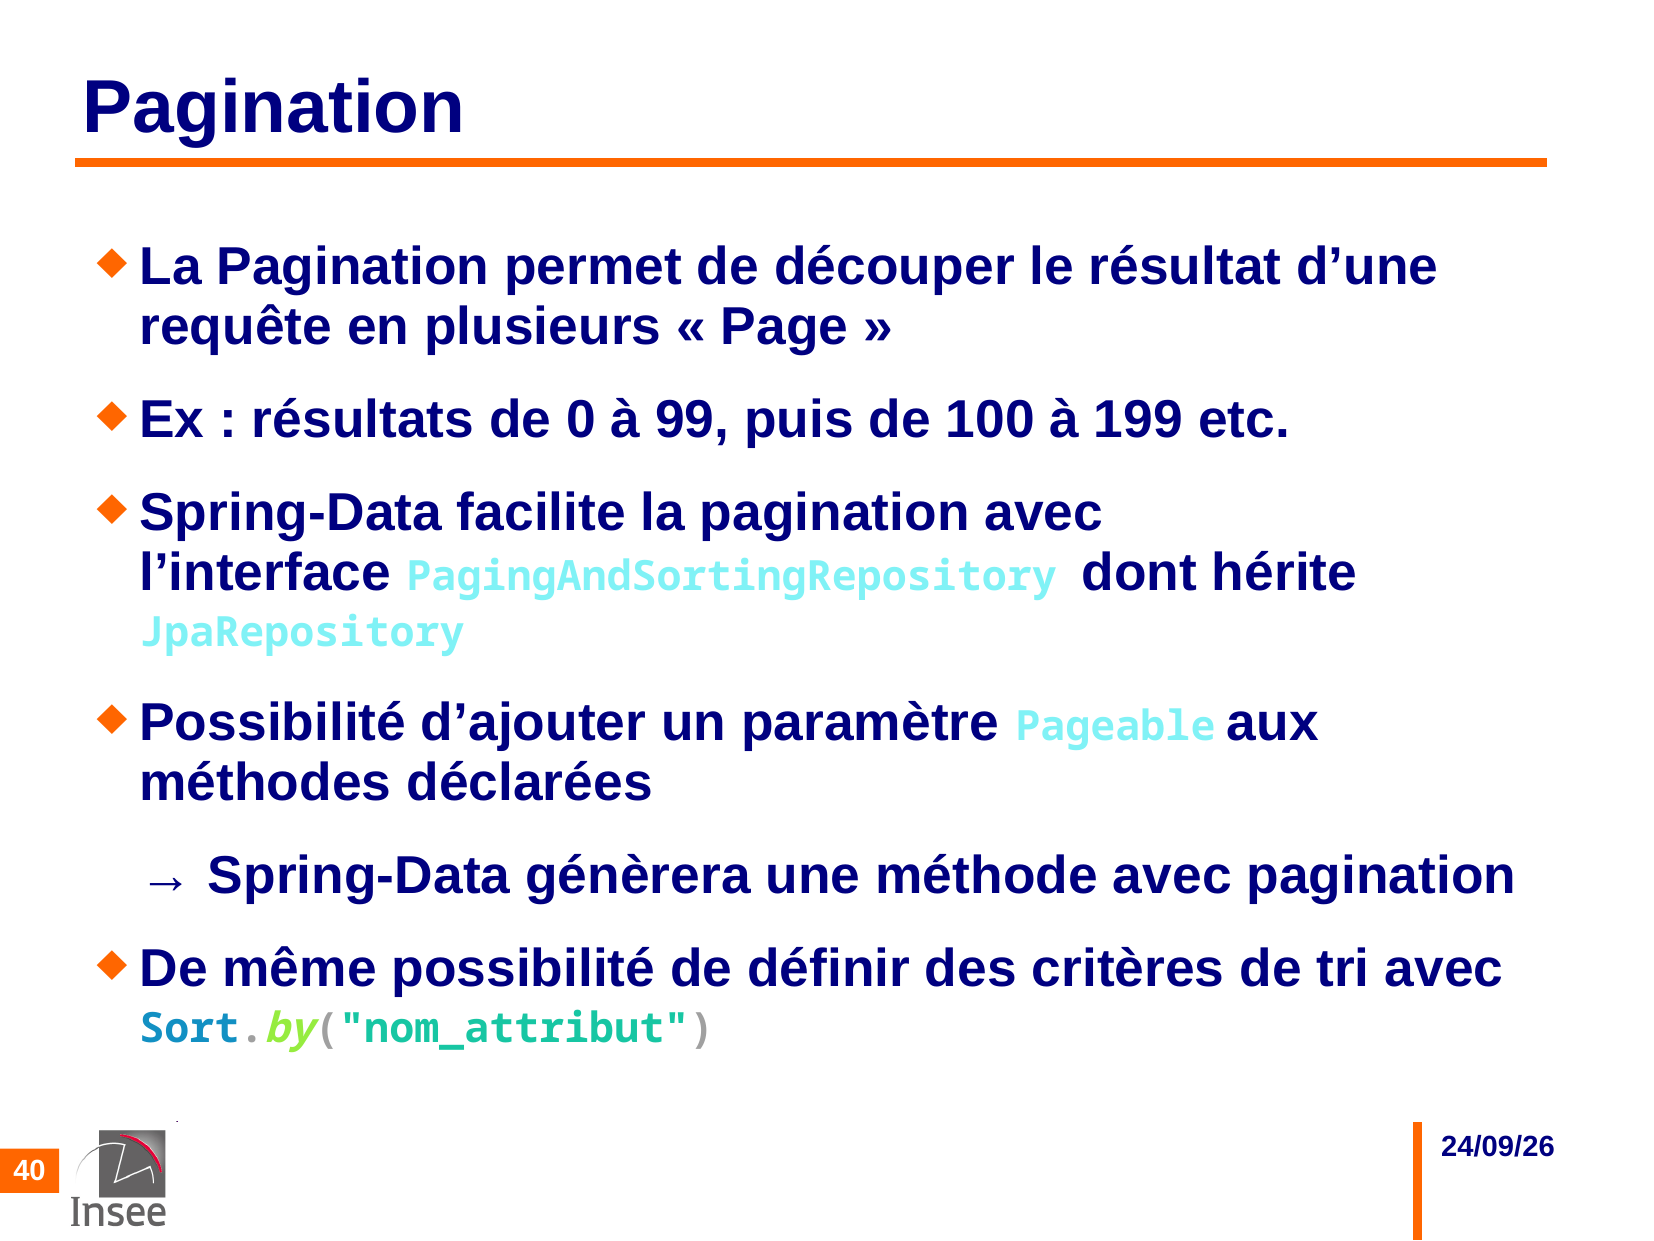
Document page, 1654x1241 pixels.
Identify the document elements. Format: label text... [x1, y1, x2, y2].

title Pagination [82, 49, 1619, 163]
picture [62, 1121, 178, 1241]
list La Pagination permet de découper le résultat d’une requête en plusieurs « Page » Ex : résultats de 0 à 99, puis de 100 à 199 etc. Spring-Data facilite la pagination avec l’interface PagingAndSortingRepository dont hérite JpaRepository Possibilité d’ajouter un paramètre Pageable aux méthodes déclarées → Spring-Data génèrera une méthode avec pagination De même possibilité de définir des critères de tri avec Sort.by("nom_attribut") [82, 236, 1571, 1075]
